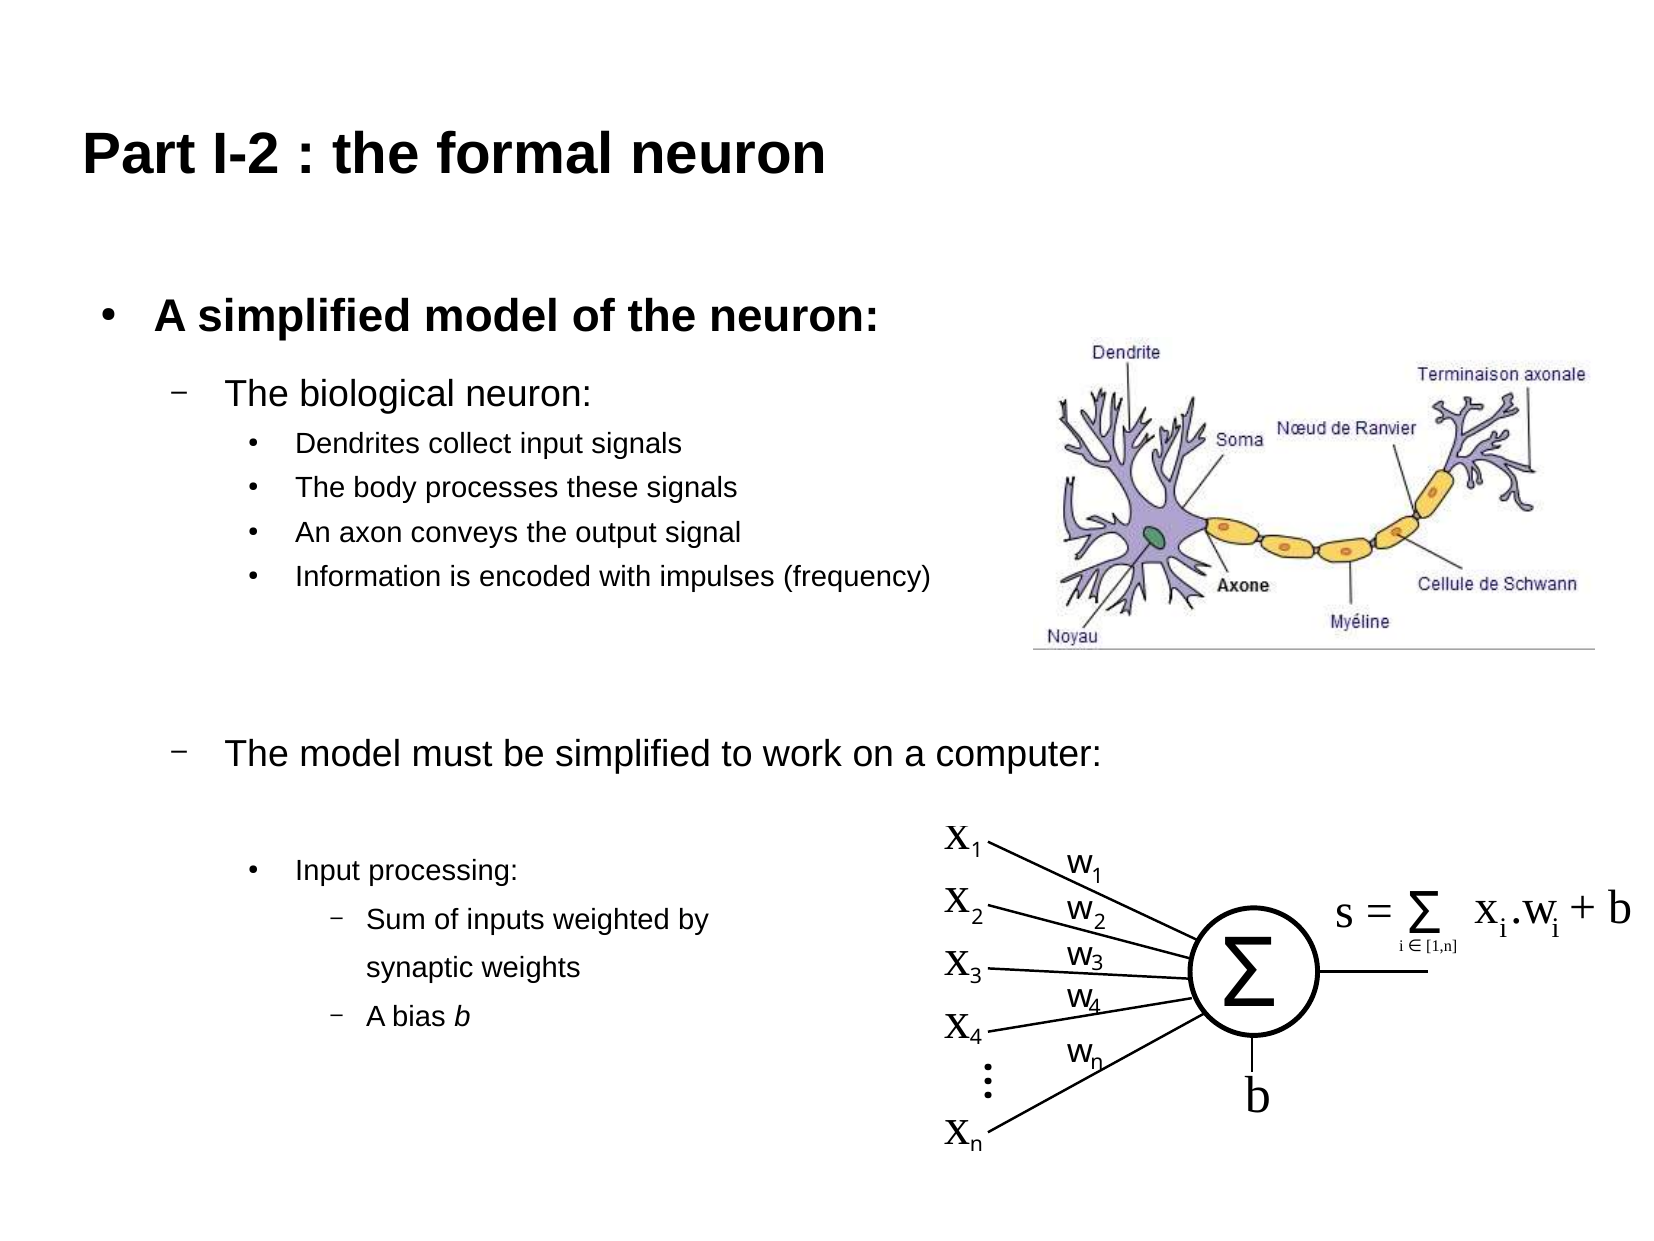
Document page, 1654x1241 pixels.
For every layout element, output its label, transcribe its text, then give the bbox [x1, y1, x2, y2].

picture [944, 826, 1631, 1152]
title Part I-2 : the formal neuron [82, 49, 1571, 257]
picture [1033, 337, 1595, 650]
list A simplified model of the neuron: The biological neuron: Dendrites collect input signals The body processes these signals An axon conveys the output signal Information is encoded with impulses (frequency) The model must be simplified to work on a computer: Input processing: Sum of inputs weighted by synaptic weights A bias b [82, 290, 1571, 1182]
